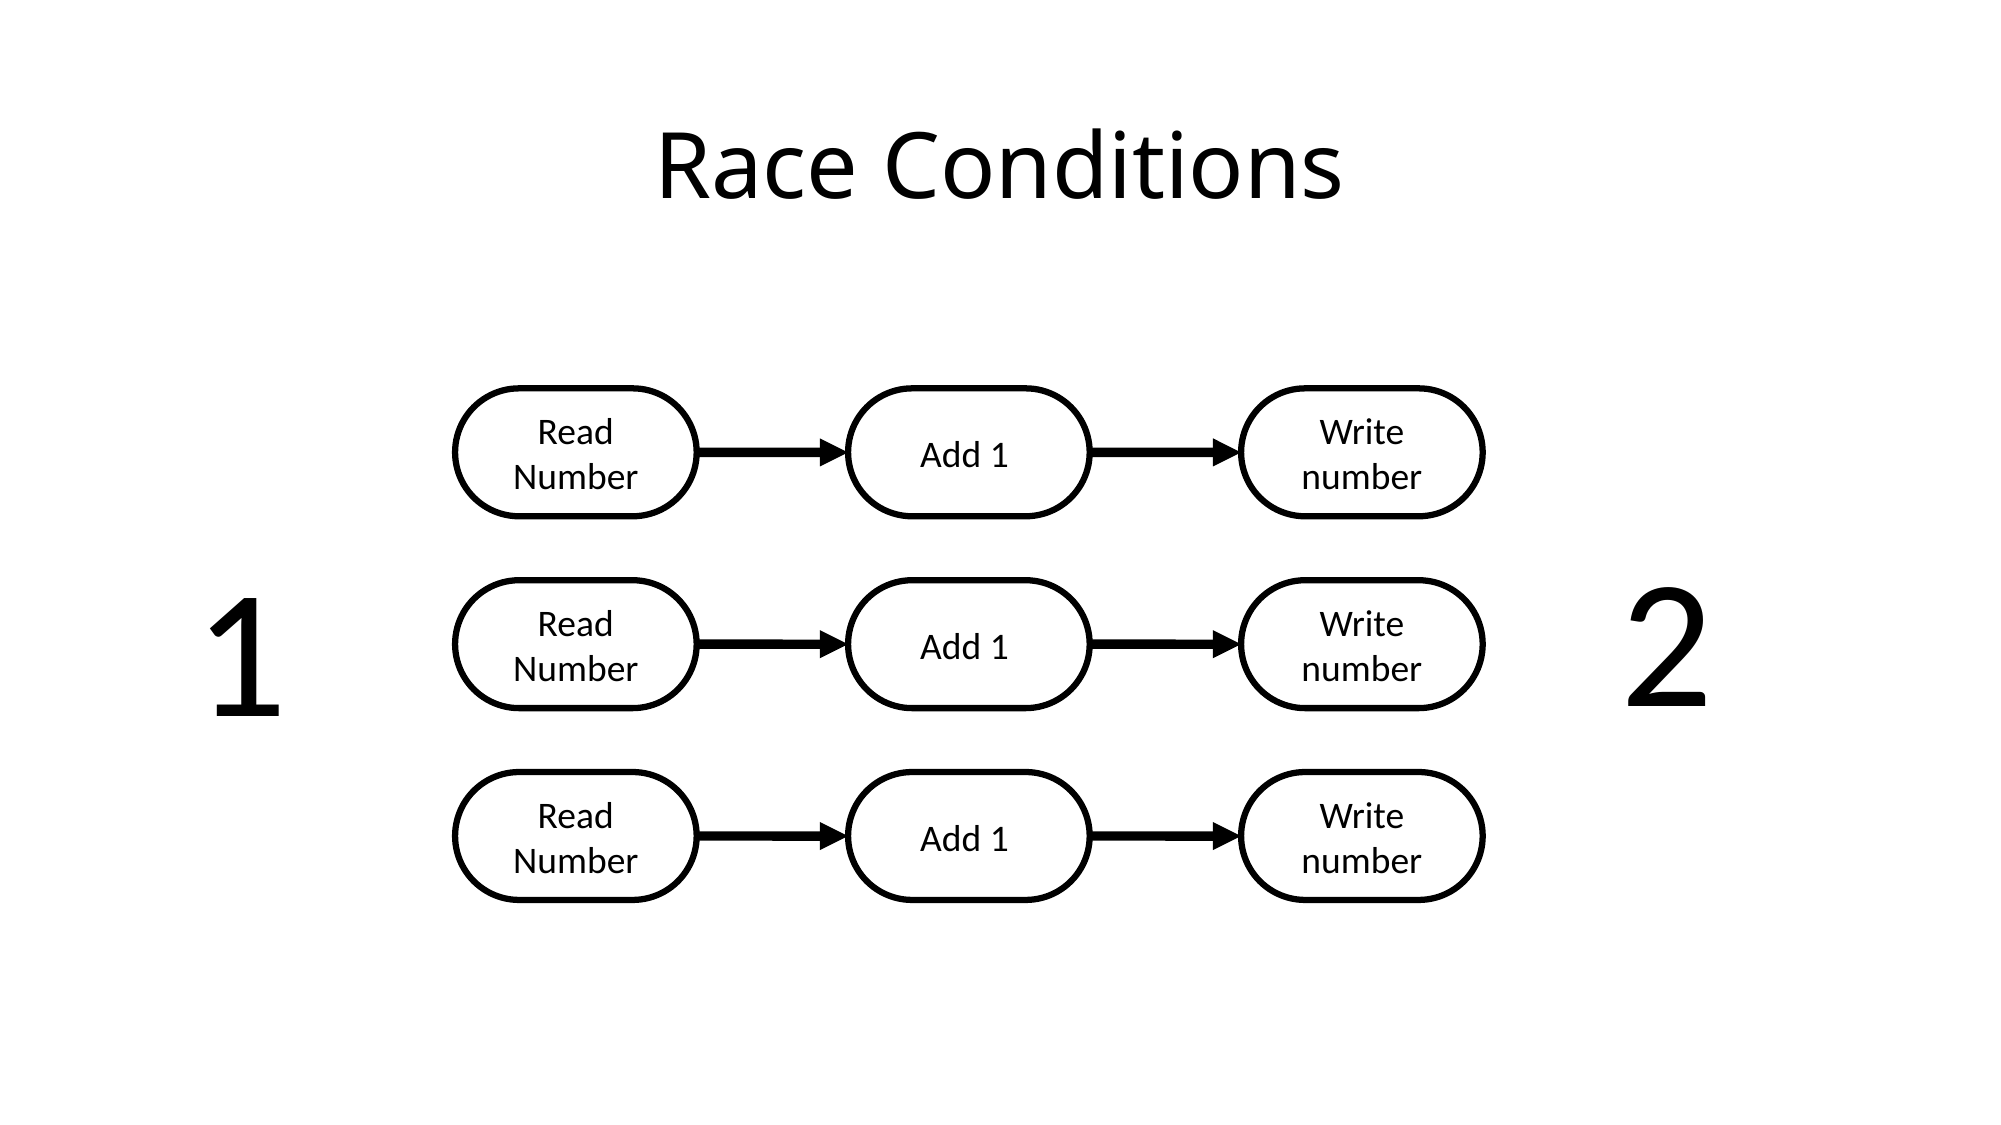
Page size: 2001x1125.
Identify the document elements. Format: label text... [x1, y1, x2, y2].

text_box Write number [1241, 388, 1483, 517]
text_box Read Number [455, 388, 697, 517]
text_box 1 [179, 525, 380, 761]
text_box 2 [1605, 516, 1806, 752]
text_box Add 1 [848, 580, 1090, 709]
text_box Add 1 [848, 772, 1090, 900]
title Race Conditions [137, 59, 1863, 278]
text_box Read Number [455, 580, 697, 709]
text_box Add 1 [848, 388, 1090, 517]
text_box Write number [1241, 580, 1483, 709]
text_box Read Number [455, 772, 697, 900]
text_box Write number [1241, 772, 1483, 900]
